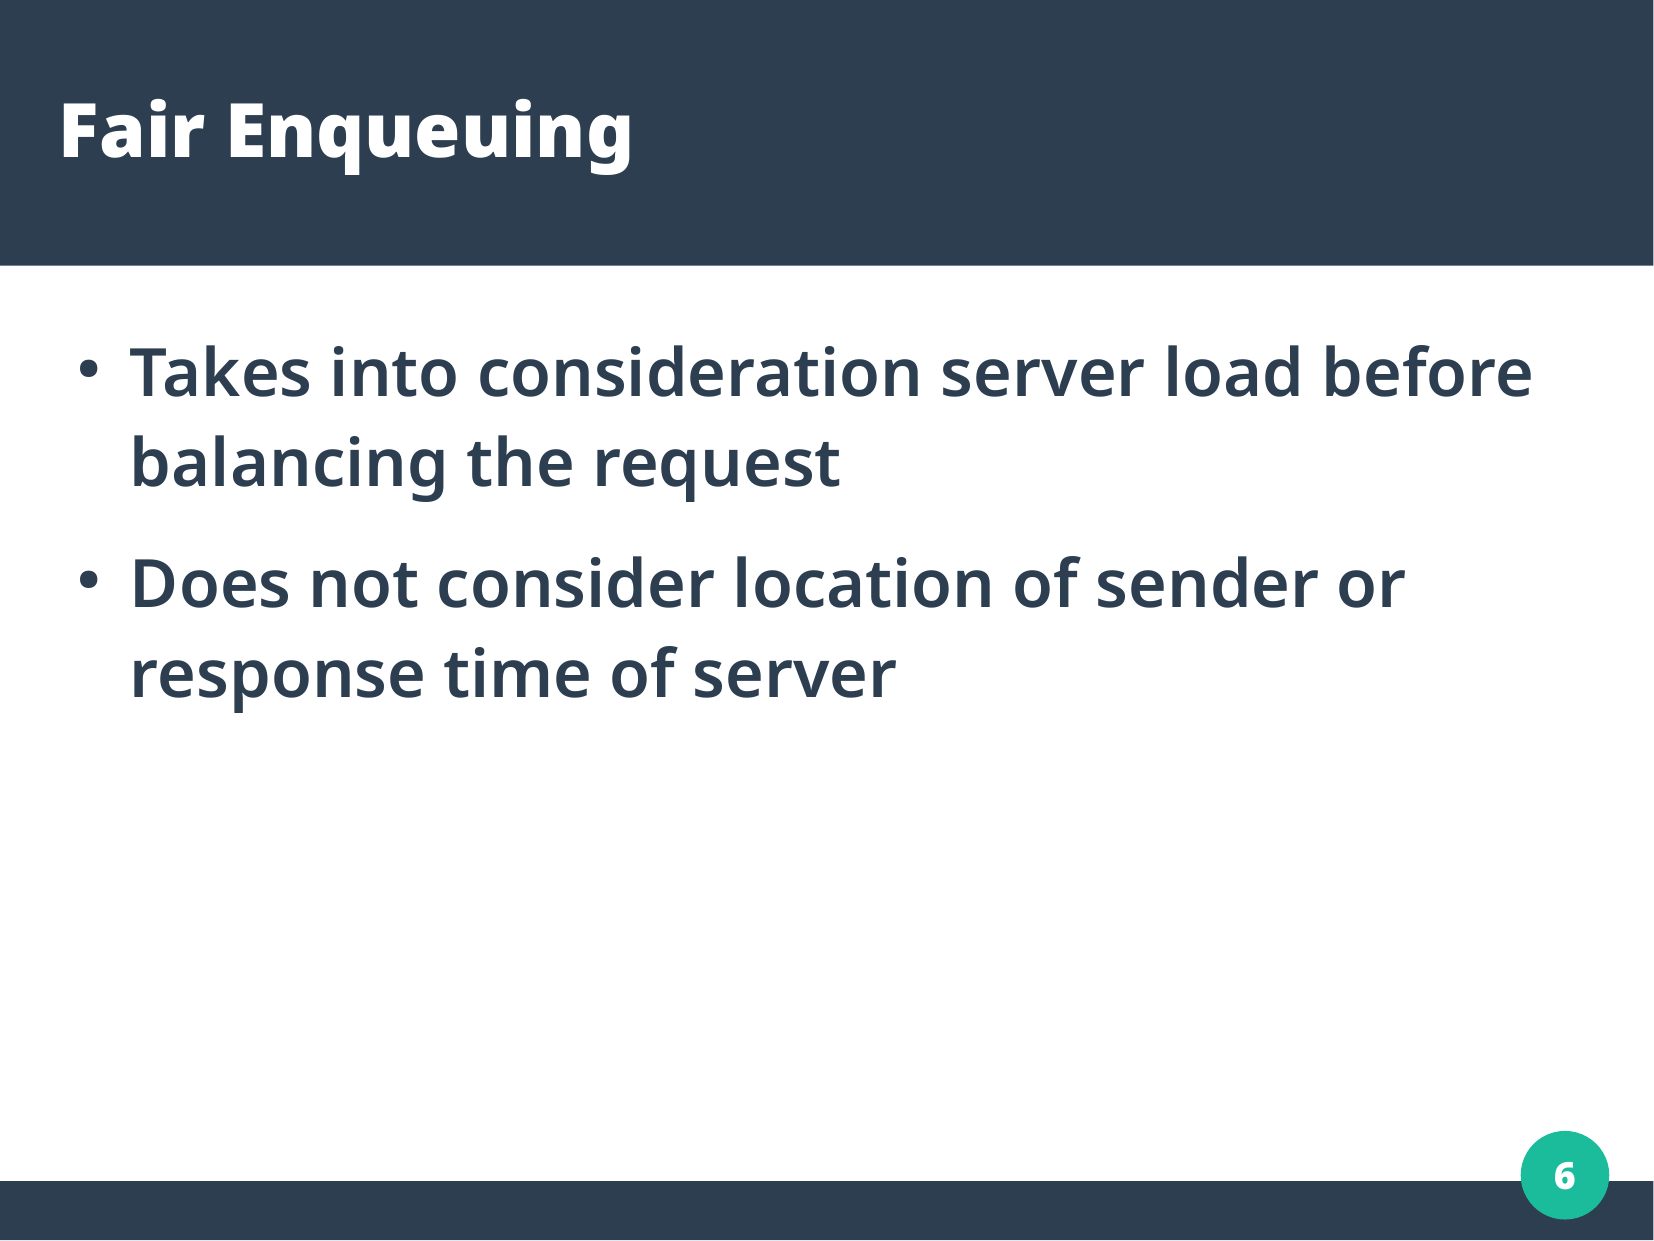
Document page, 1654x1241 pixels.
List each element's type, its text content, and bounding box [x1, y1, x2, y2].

title Fair Enqueuing [59, 49, 1595, 207]
list Takes into consideration server load before balancing the request Does not consider location of sender or response time of server [59, 324, 1595, 1152]
